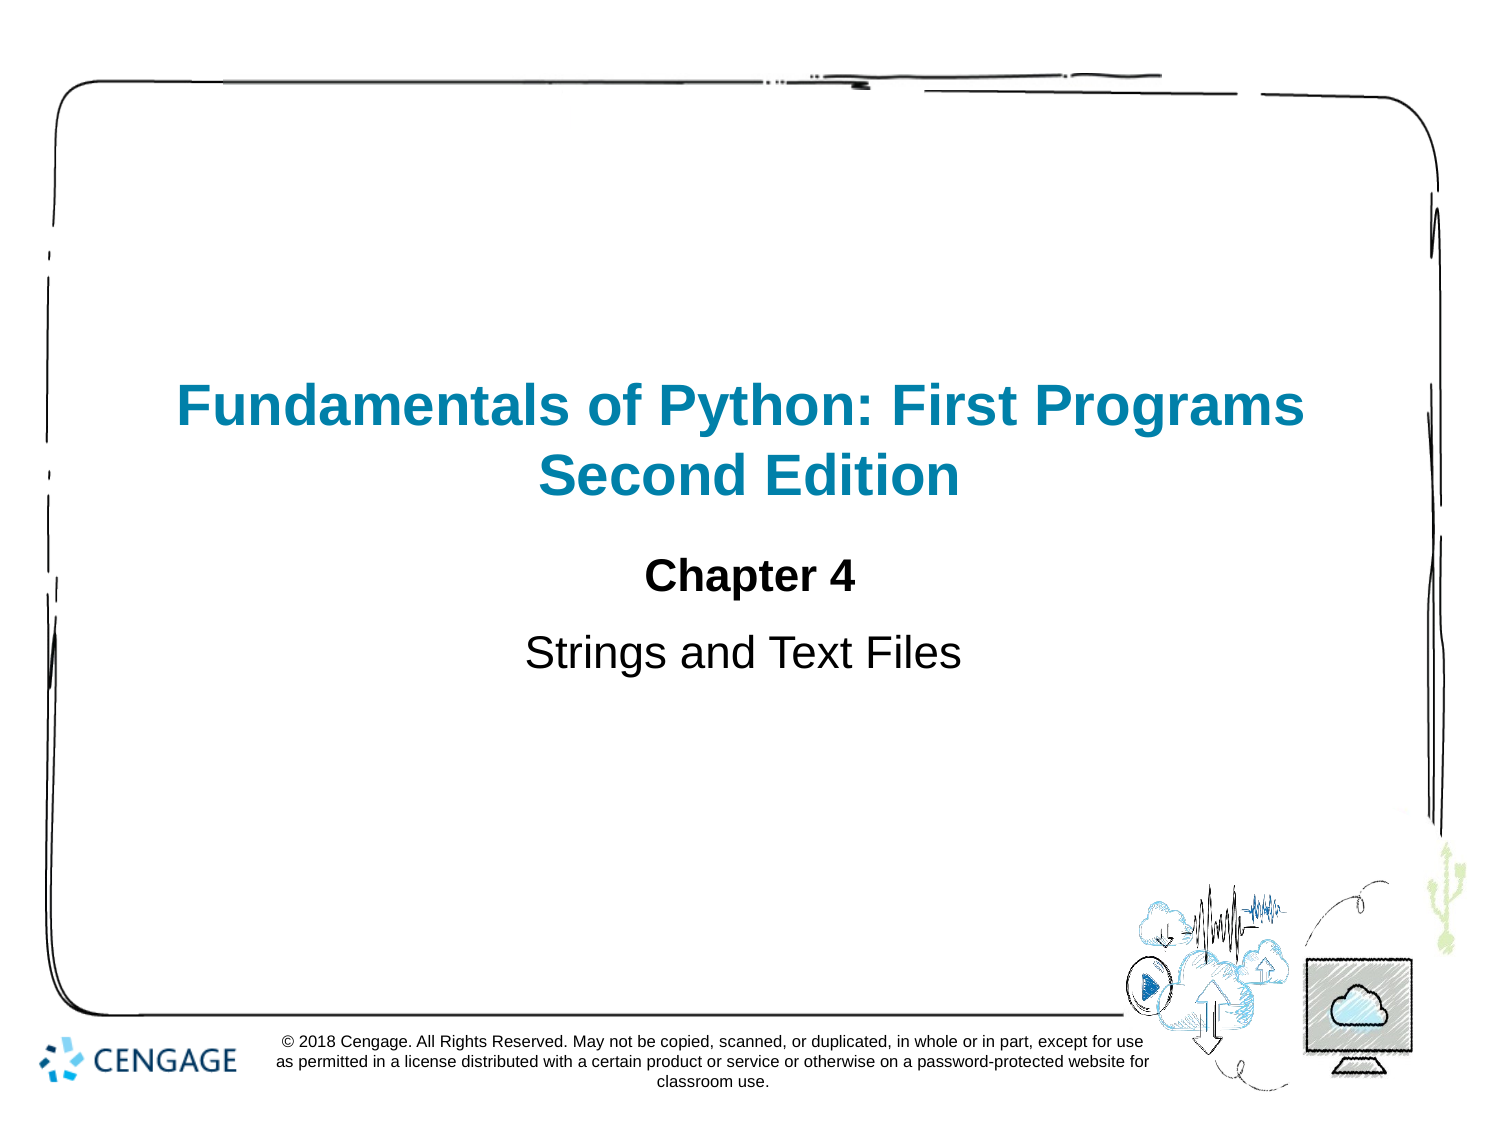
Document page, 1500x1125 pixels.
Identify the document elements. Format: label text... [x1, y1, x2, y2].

footer © 2018 Cengage. All Rights Reserved. May not be copied, scanned, or duplicated, in whole or in part, except for use as permitted in a license distributed with a certain product or service or otherwise on a password-protected website for classroom use. [257, 1030, 1170, 1091]
picture [1302, 864, 1413, 1079]
subtitle Chapter 4 Strings and Text Files [114, 549, 1386, 681]
picture [19, 41, 1475, 1113]
title Fundamentals of Python: First Programs Second Edition [114, 365, 1386, 507]
